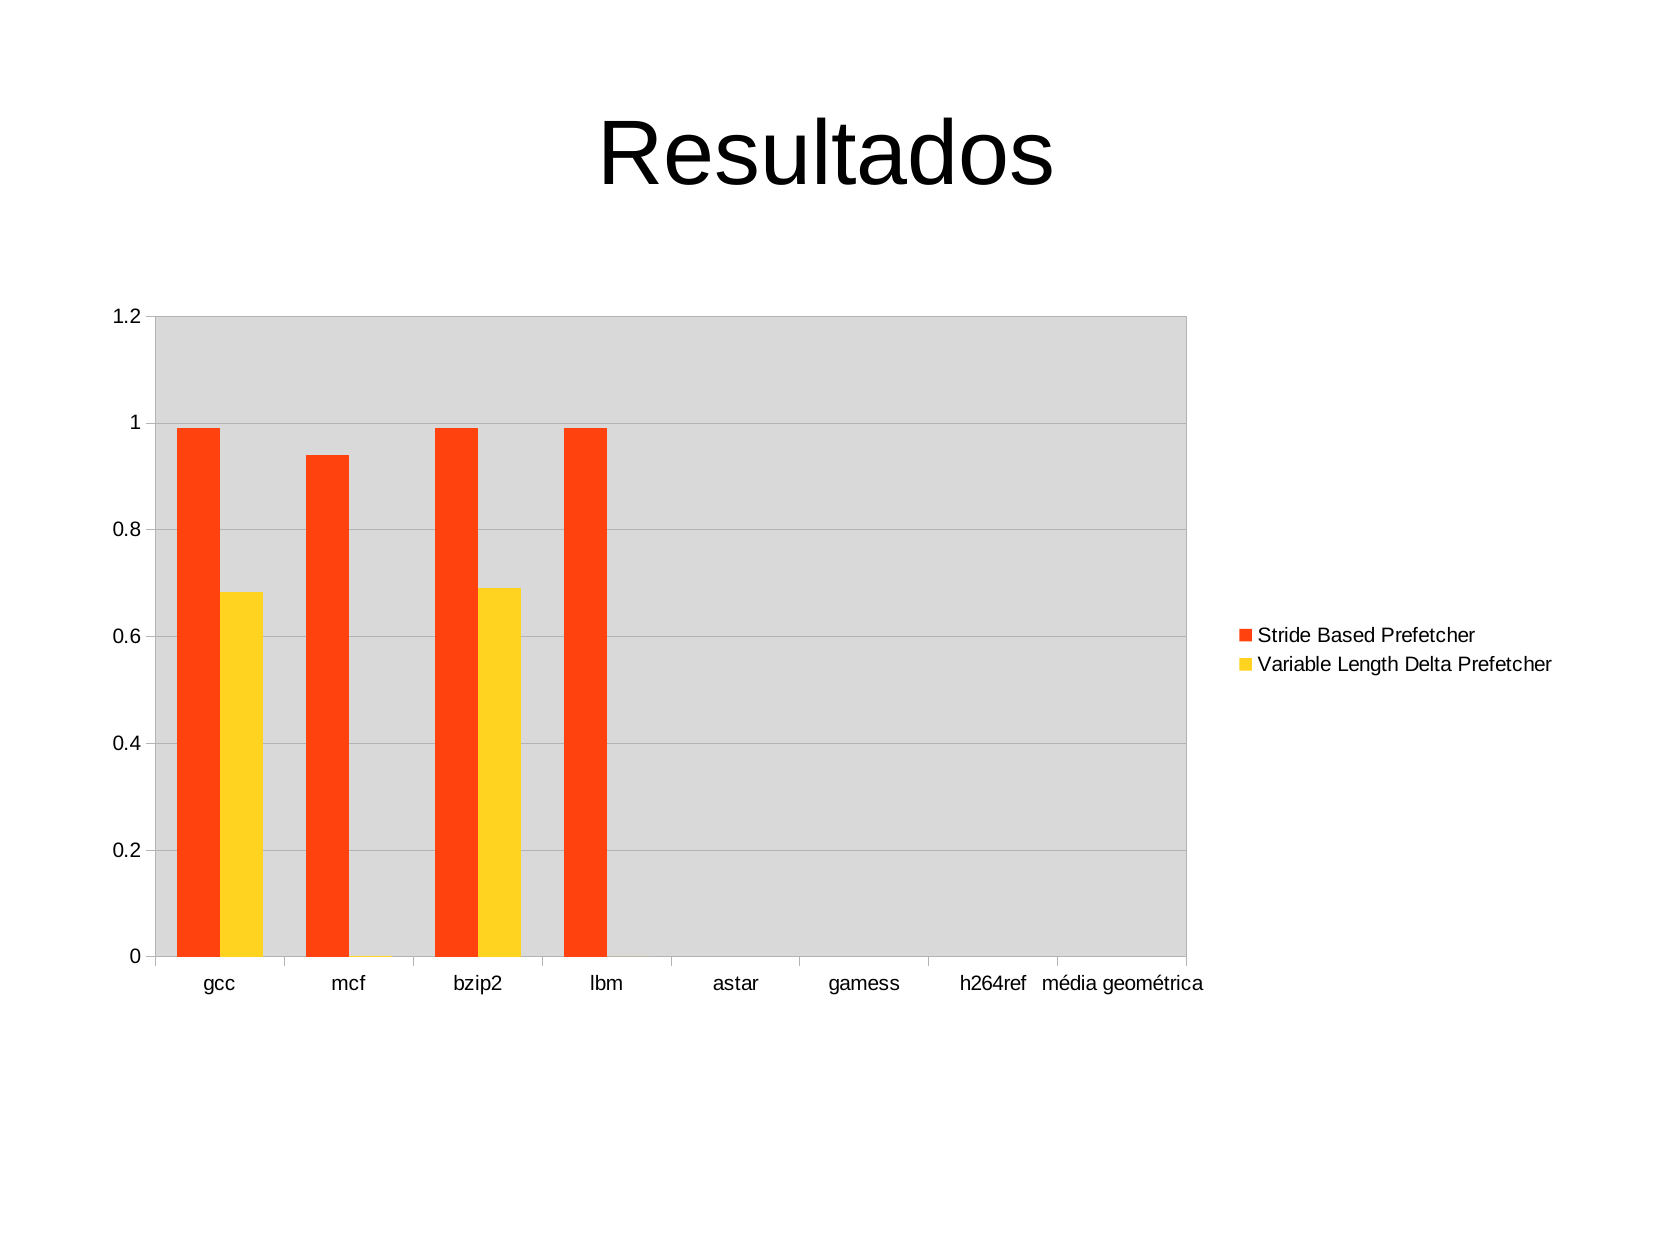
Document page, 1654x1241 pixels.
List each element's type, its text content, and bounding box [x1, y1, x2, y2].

chart [82, 290, 1571, 1010]
title Resultados [82, 49, 1571, 257]
